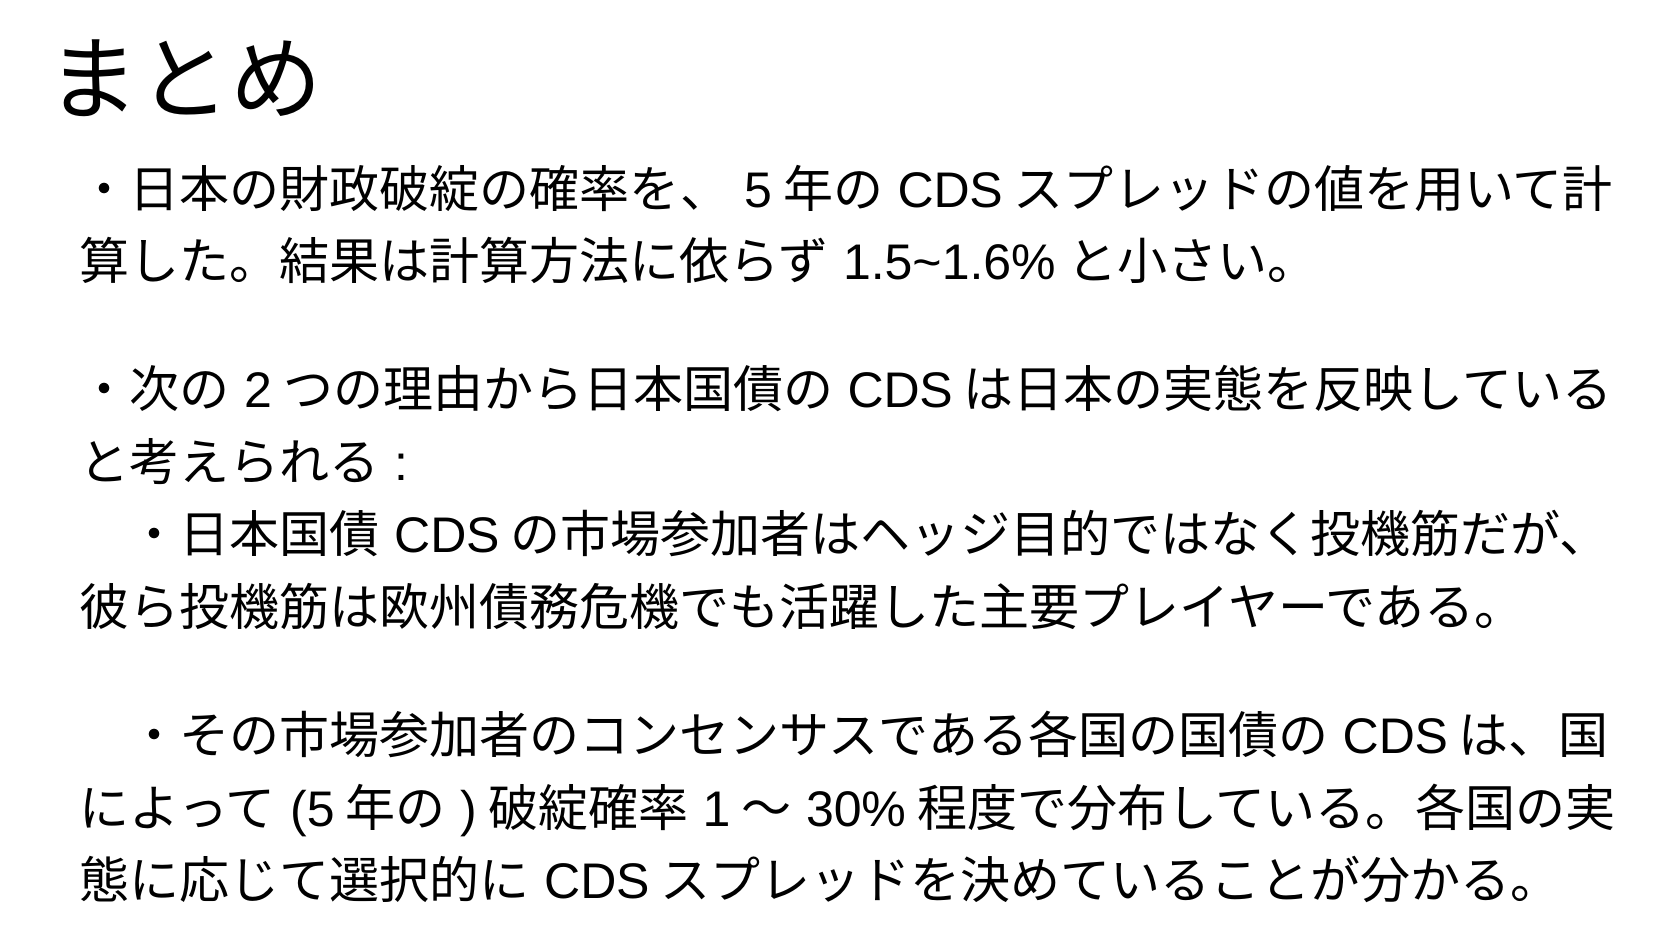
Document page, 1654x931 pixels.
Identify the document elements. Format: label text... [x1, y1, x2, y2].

text_box ・日本の財政破綻の確率を、5年のCDSスプレッドの値を用いて計算した。結果は計算方法に依らず1.5~1.6%と小さい。 ・次の2つの理由から日本国債のCDSは日本の実態を反映していると考えられる: ・日本国債CDSの市場参加者はヘッジ目的ではなく投機筋だが、彼ら投機筋は欧州債務危機でも活躍した主要プレイヤーである。 ・その市場参加者のコンセンサスである各国の国債のCDSは、国によって(5年の)破綻確率1～30%程度で分布している。各国の実態に応じて選択的にCDSスプレッドを決めていることが分かる。 [64, 141, 1654, 827]
title まとめ [47, 17, 1571, 127]
